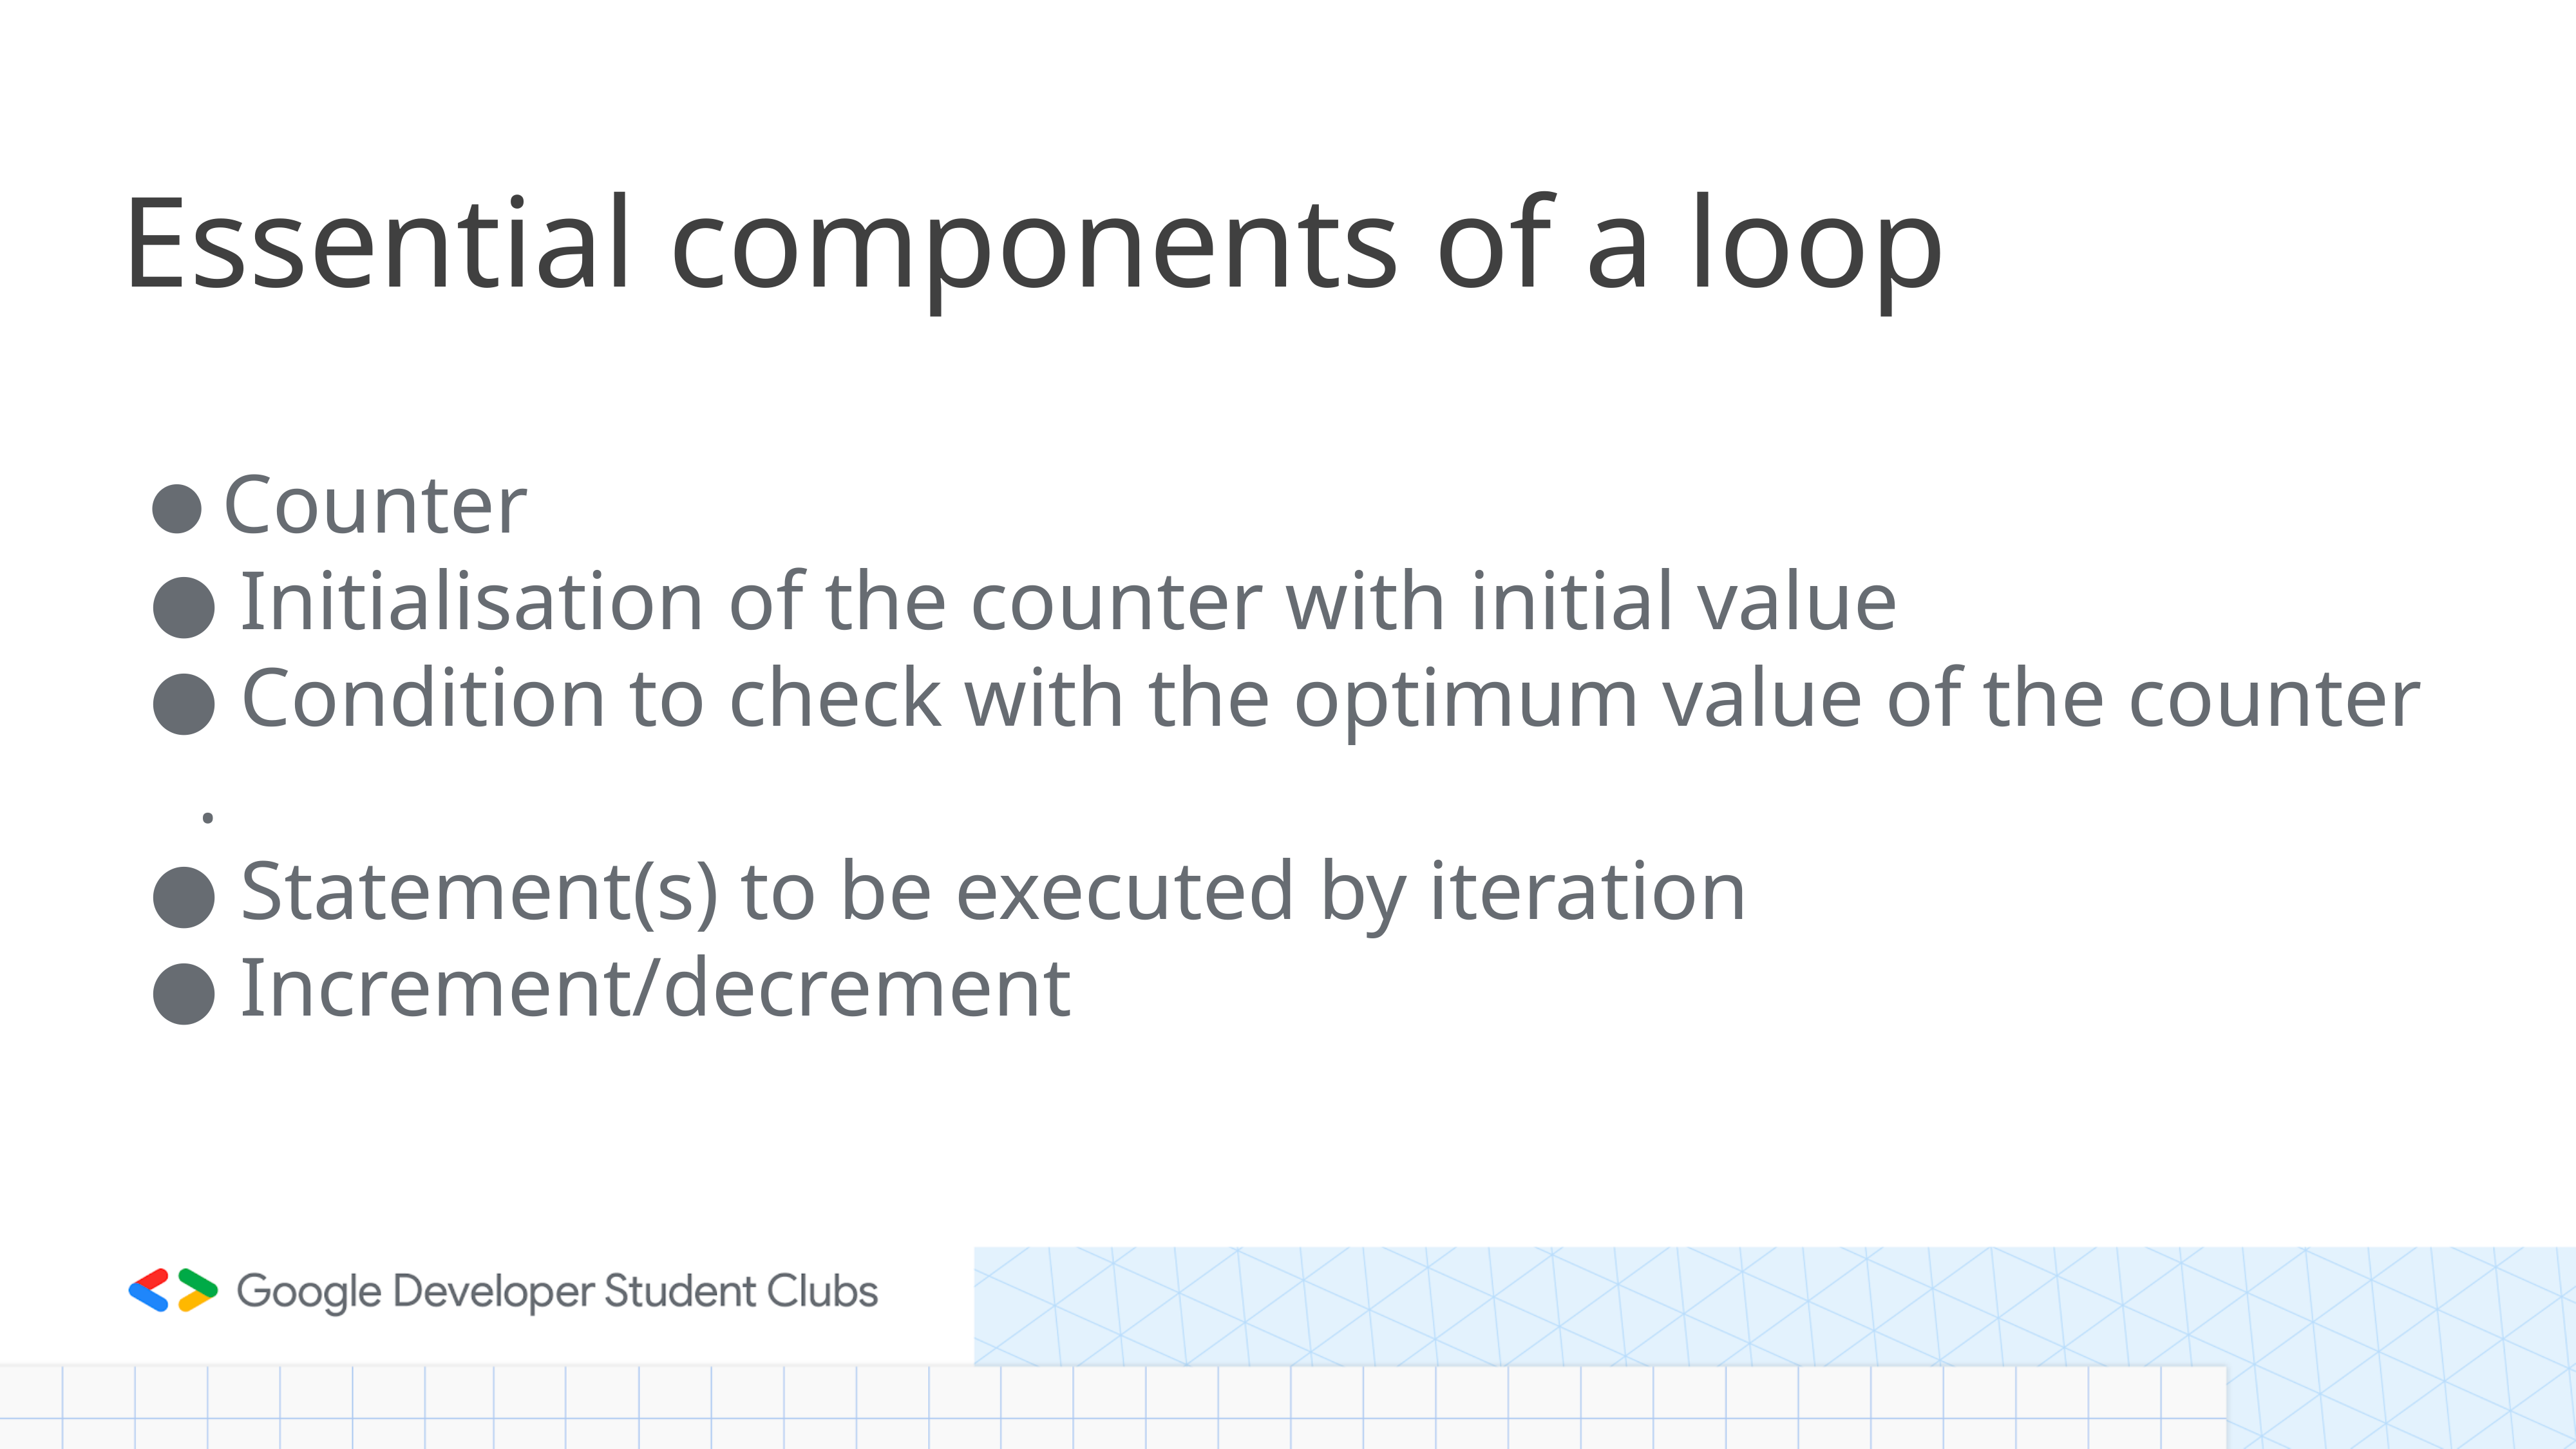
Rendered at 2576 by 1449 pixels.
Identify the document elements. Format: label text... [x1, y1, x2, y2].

picture [0, 0, 2576, 1449]
list Counter Initialisation of the counter with initial value Condition to check with the optimum value of the counter . Statement(s) to be executed by iteration Increment/decrement [139, 442, 2454, 951]
title Essential components of a loop [94, 136, 2414, 340]
